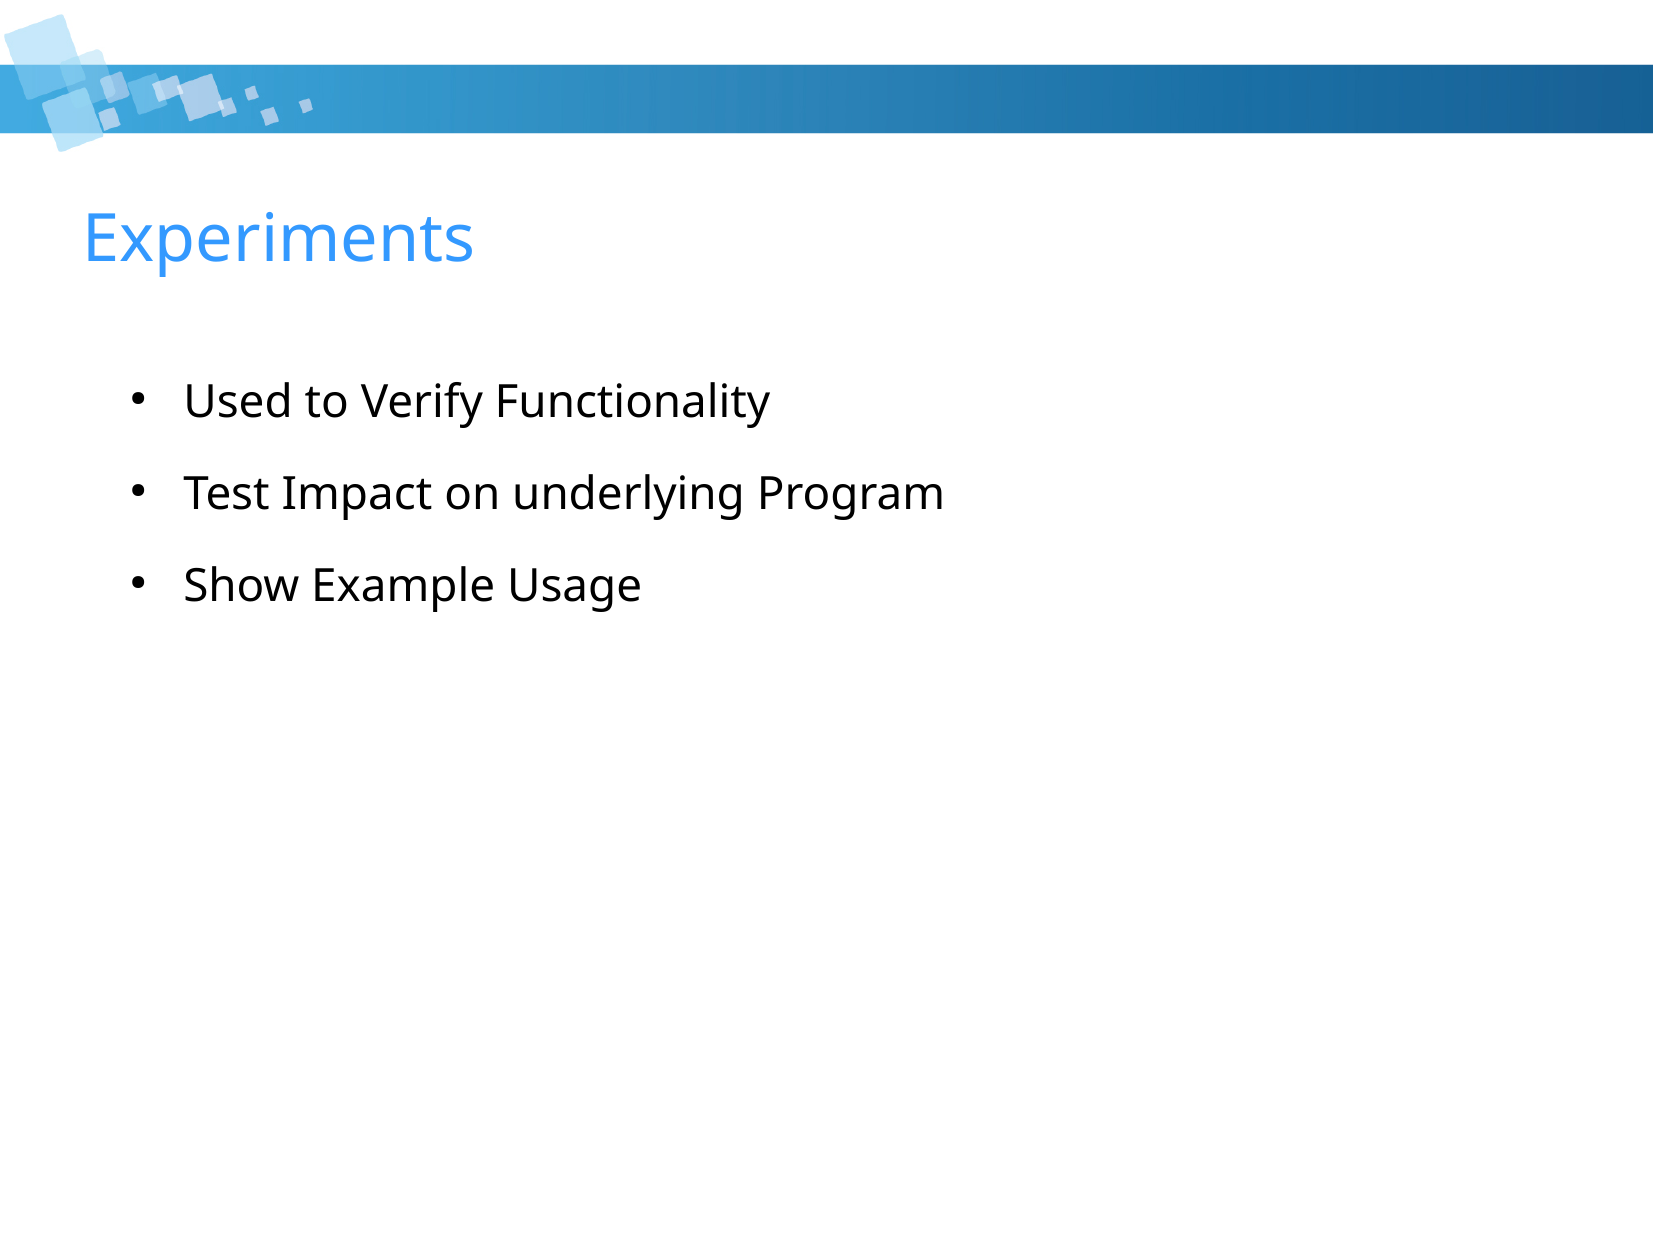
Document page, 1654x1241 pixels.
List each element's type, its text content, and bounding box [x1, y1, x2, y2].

list Used to Verify Functionality Test Impact on underlying Program Show Example Usage [112, 368, 1601, 1088]
picture [0, 0, 1653, 1238]
title Experiments [82, 132, 1571, 340]
